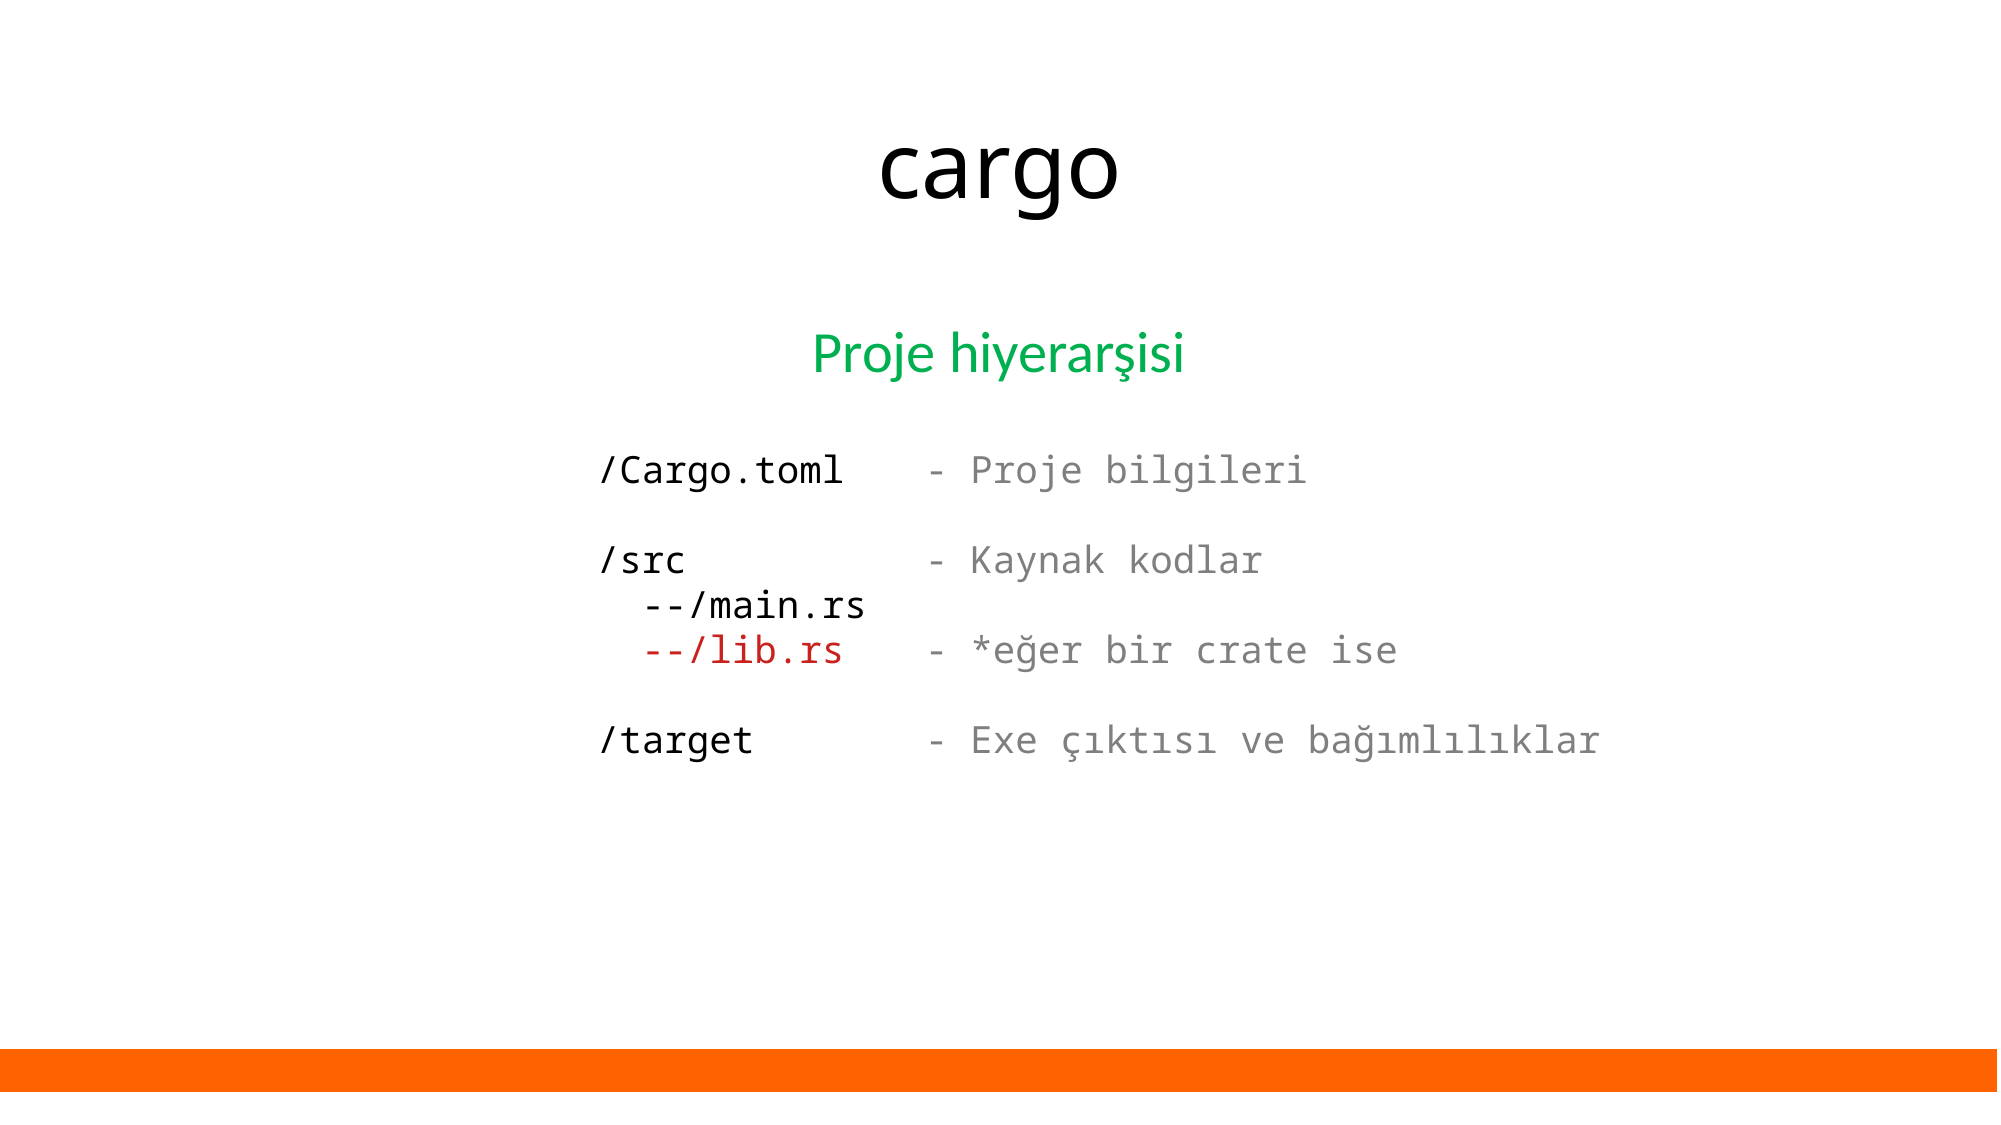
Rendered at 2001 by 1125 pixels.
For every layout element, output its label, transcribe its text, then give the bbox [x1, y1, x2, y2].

text_box [0, 1049, 1997, 1092]
list Proje hiyerarşisi [420, 314, 1579, 396]
text_box - Proje bilgileri - Kaynak kodlar - *eğer bir crate ise - Exe çıktısı ve bağımlılıklar [910, 438, 1621, 772]
text_box /Cargo.toml​ /src​ --/main.rs --/lib.rs /target [581, 438, 910, 772]
title cargo [137, 59, 1863, 278]
